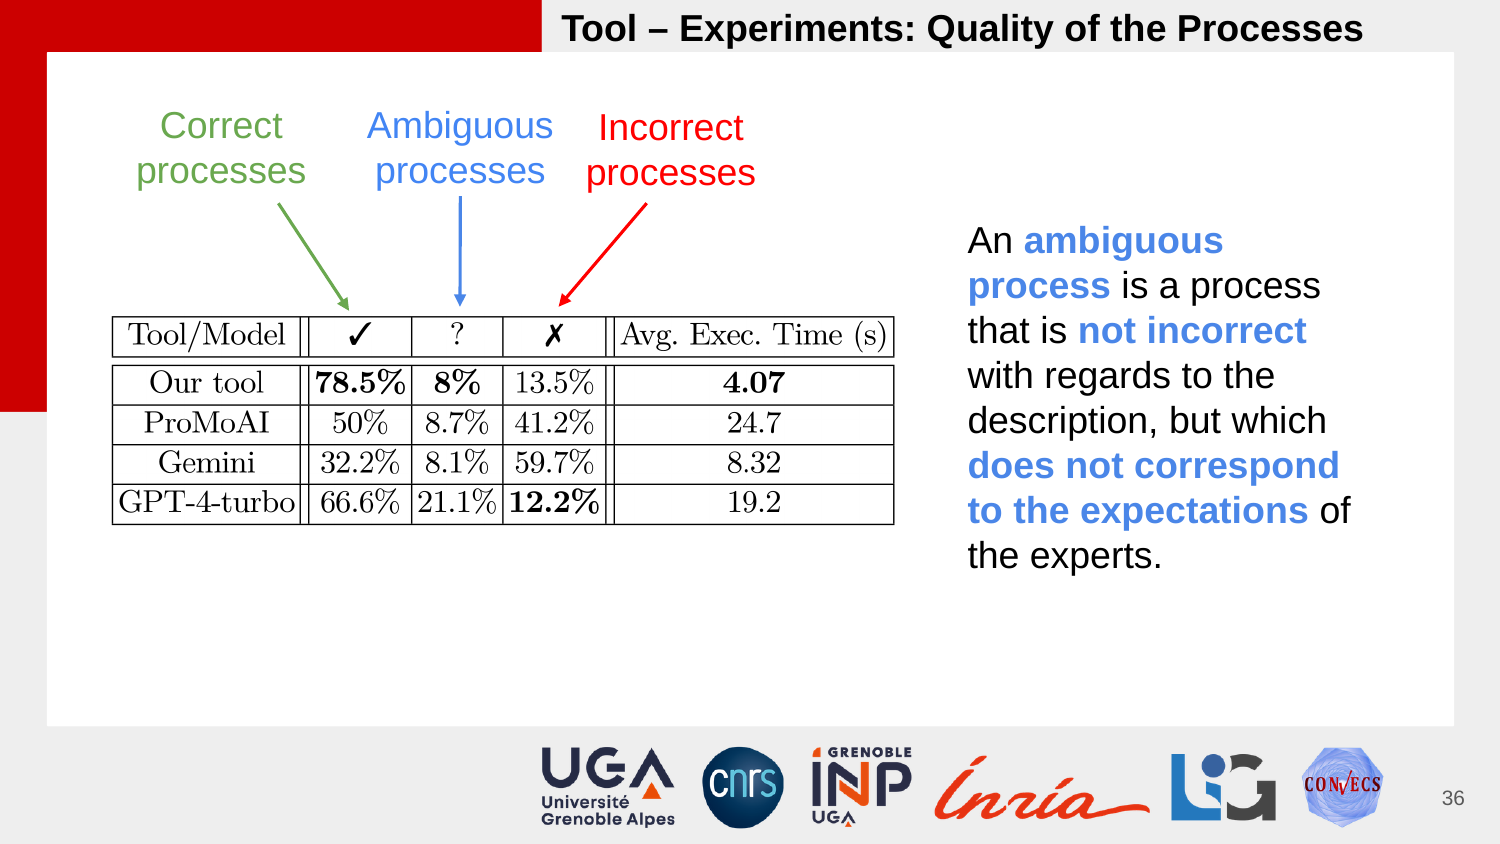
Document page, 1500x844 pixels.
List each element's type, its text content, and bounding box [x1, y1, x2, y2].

text_box Ambiguous processes [348, 85, 573, 201]
text_box Correct processes [109, 85, 334, 201]
slide_number <numéro> [1389, 764, 1480, 830]
text_box An ambiguous process is a process that is not incorrect with regards to the description, but which does not correspond to the expectations of the experts. [952, 200, 1390, 607]
text_box Incorrect processes [558, 87, 784, 203]
text_box Tool – Experiments: Quality of the Processes [546, 0, 1441, 55]
picture [0, 0, 1500, 844]
